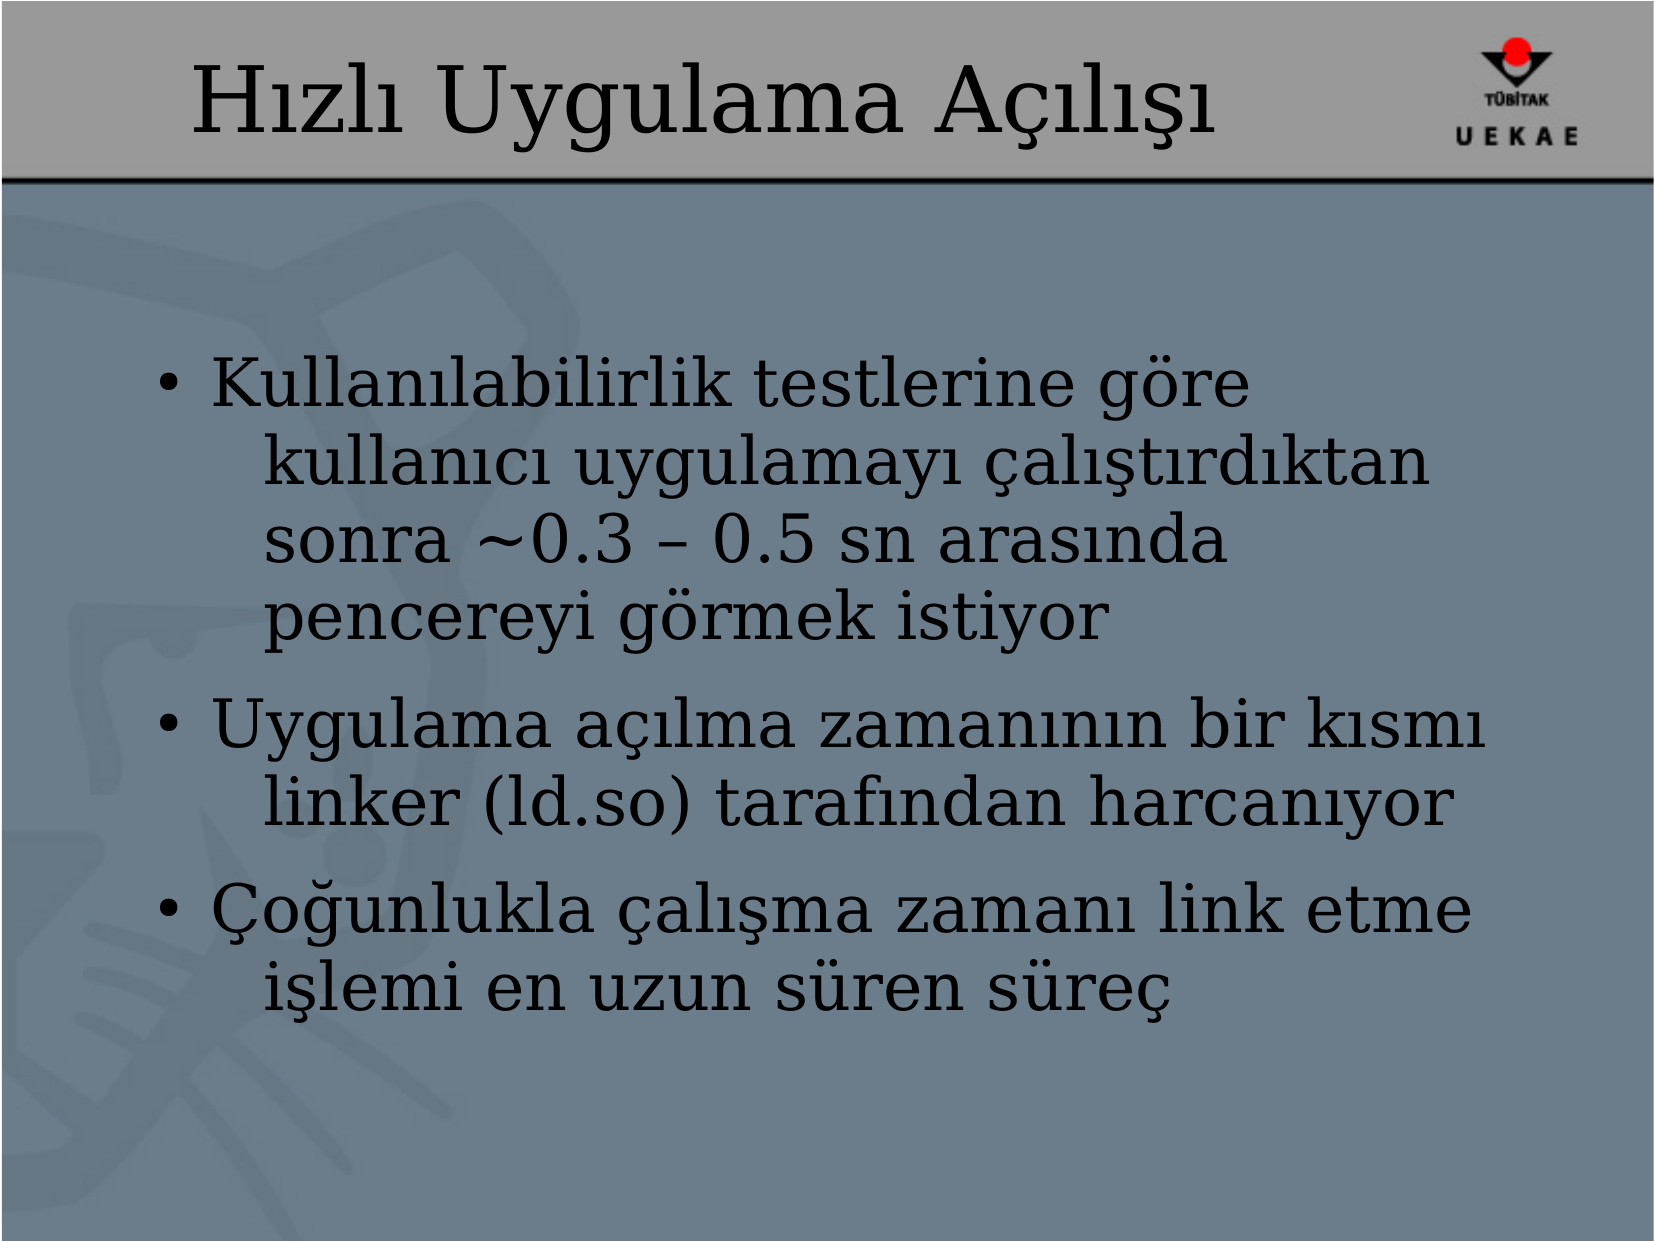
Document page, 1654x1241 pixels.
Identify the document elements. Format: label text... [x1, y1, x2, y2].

title Hızlı Uygulama Açılışı [0, 0, 1410, 204]
picture [1, 1, 1654, 1241]
list Kullanılabilirlik testlerine göre kullanıcı uygulamayı çalıştırdıktan sonra ~0.3 – 0.5 sn arasında pencereyi görmek istiyor Uygulama açılma zamanının bir kısmı linker (ld.so) tarafından harcanıyor Çoğunlukla çalışma zamanı link etme işlemi en uzun süren süreç [121, 344, 1534, 1127]
